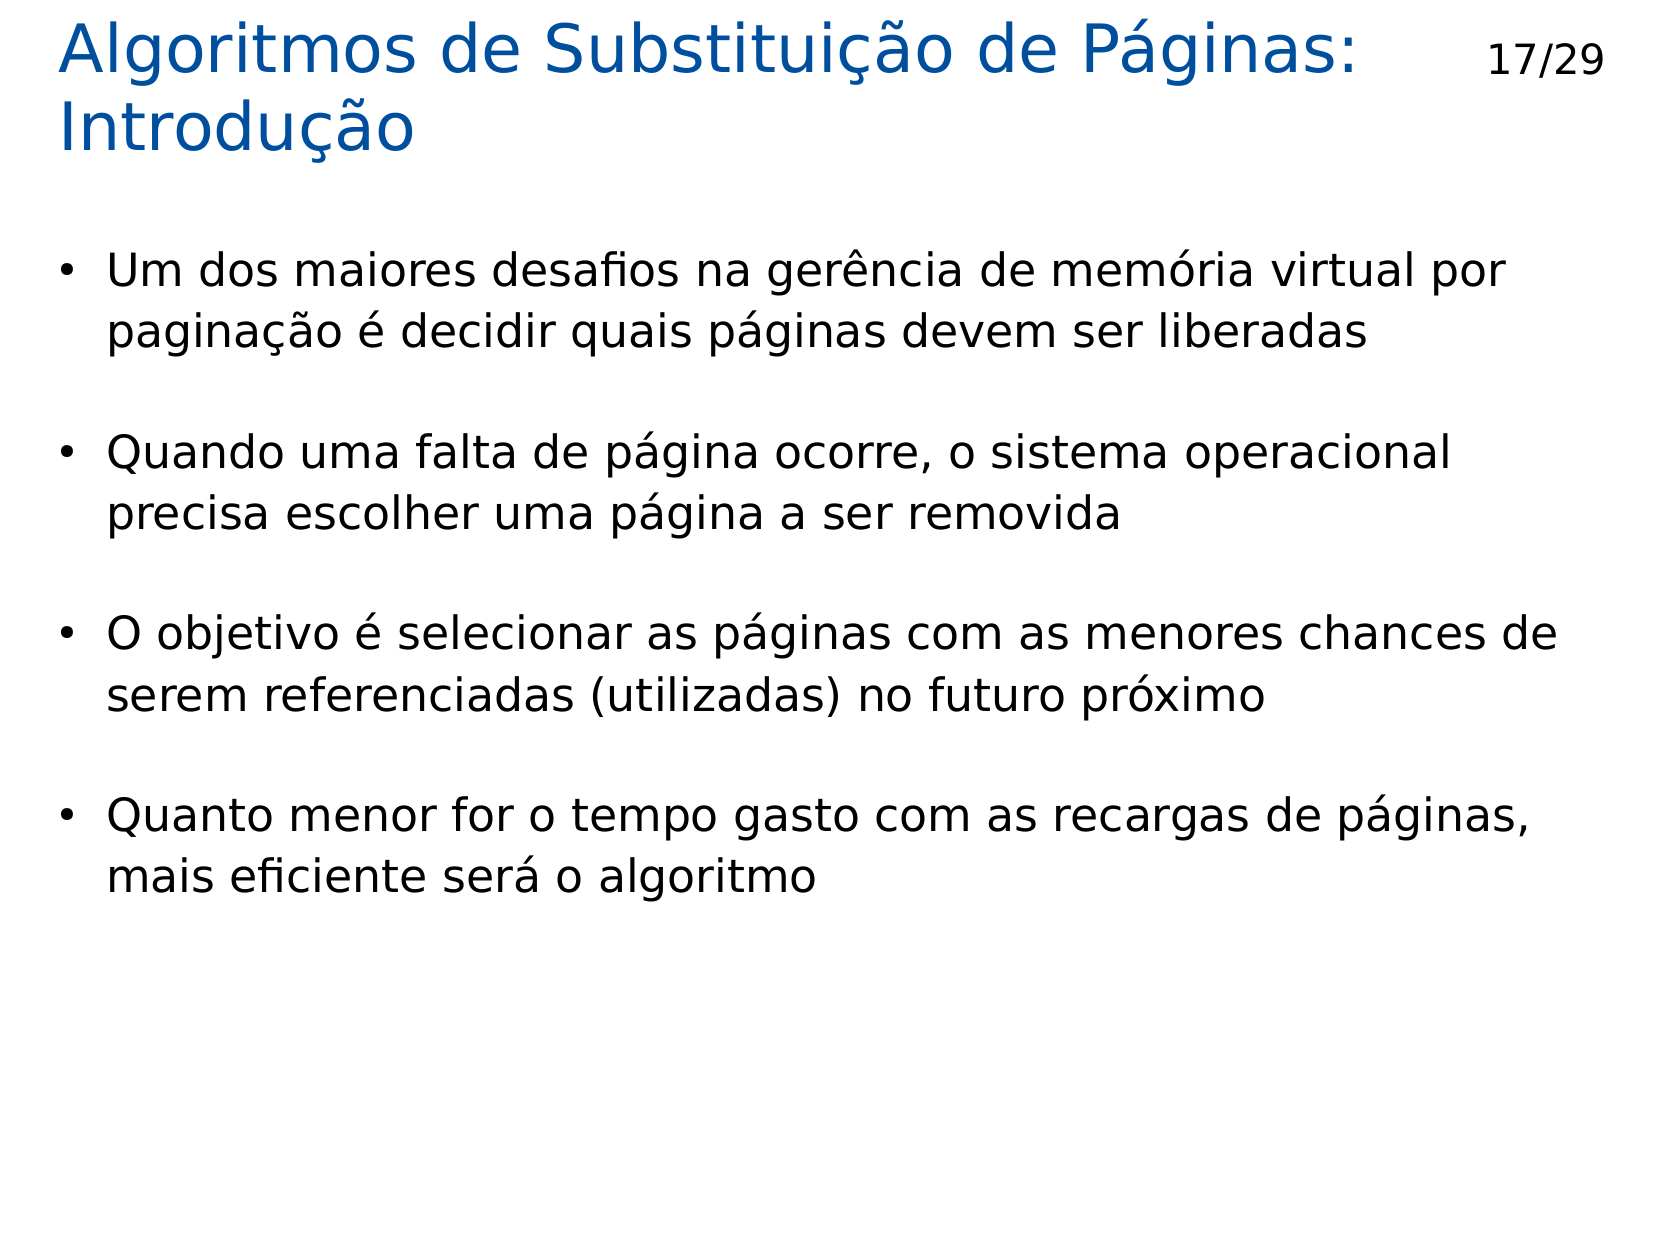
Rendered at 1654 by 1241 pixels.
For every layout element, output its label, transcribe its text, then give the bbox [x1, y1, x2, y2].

title Algoritmos de Substituição de Páginas: Introdução [59, 10, 1506, 167]
list Um dos maiores desafios na gerência de memória virtual por paginação é decidir quais páginas devem ser liberadas Quando uma falta de página ocorre, o sistema operacional precisa escolher uma página a ser removida O objetivo é selecionar as páginas com as menores chances de serem referenciadas (utilizadas) no futuro próximo Quanto menor for o tempo gasto com as recargas de páginas, mais eficiente será o algoritmo [59, 236, 1595, 1211]
